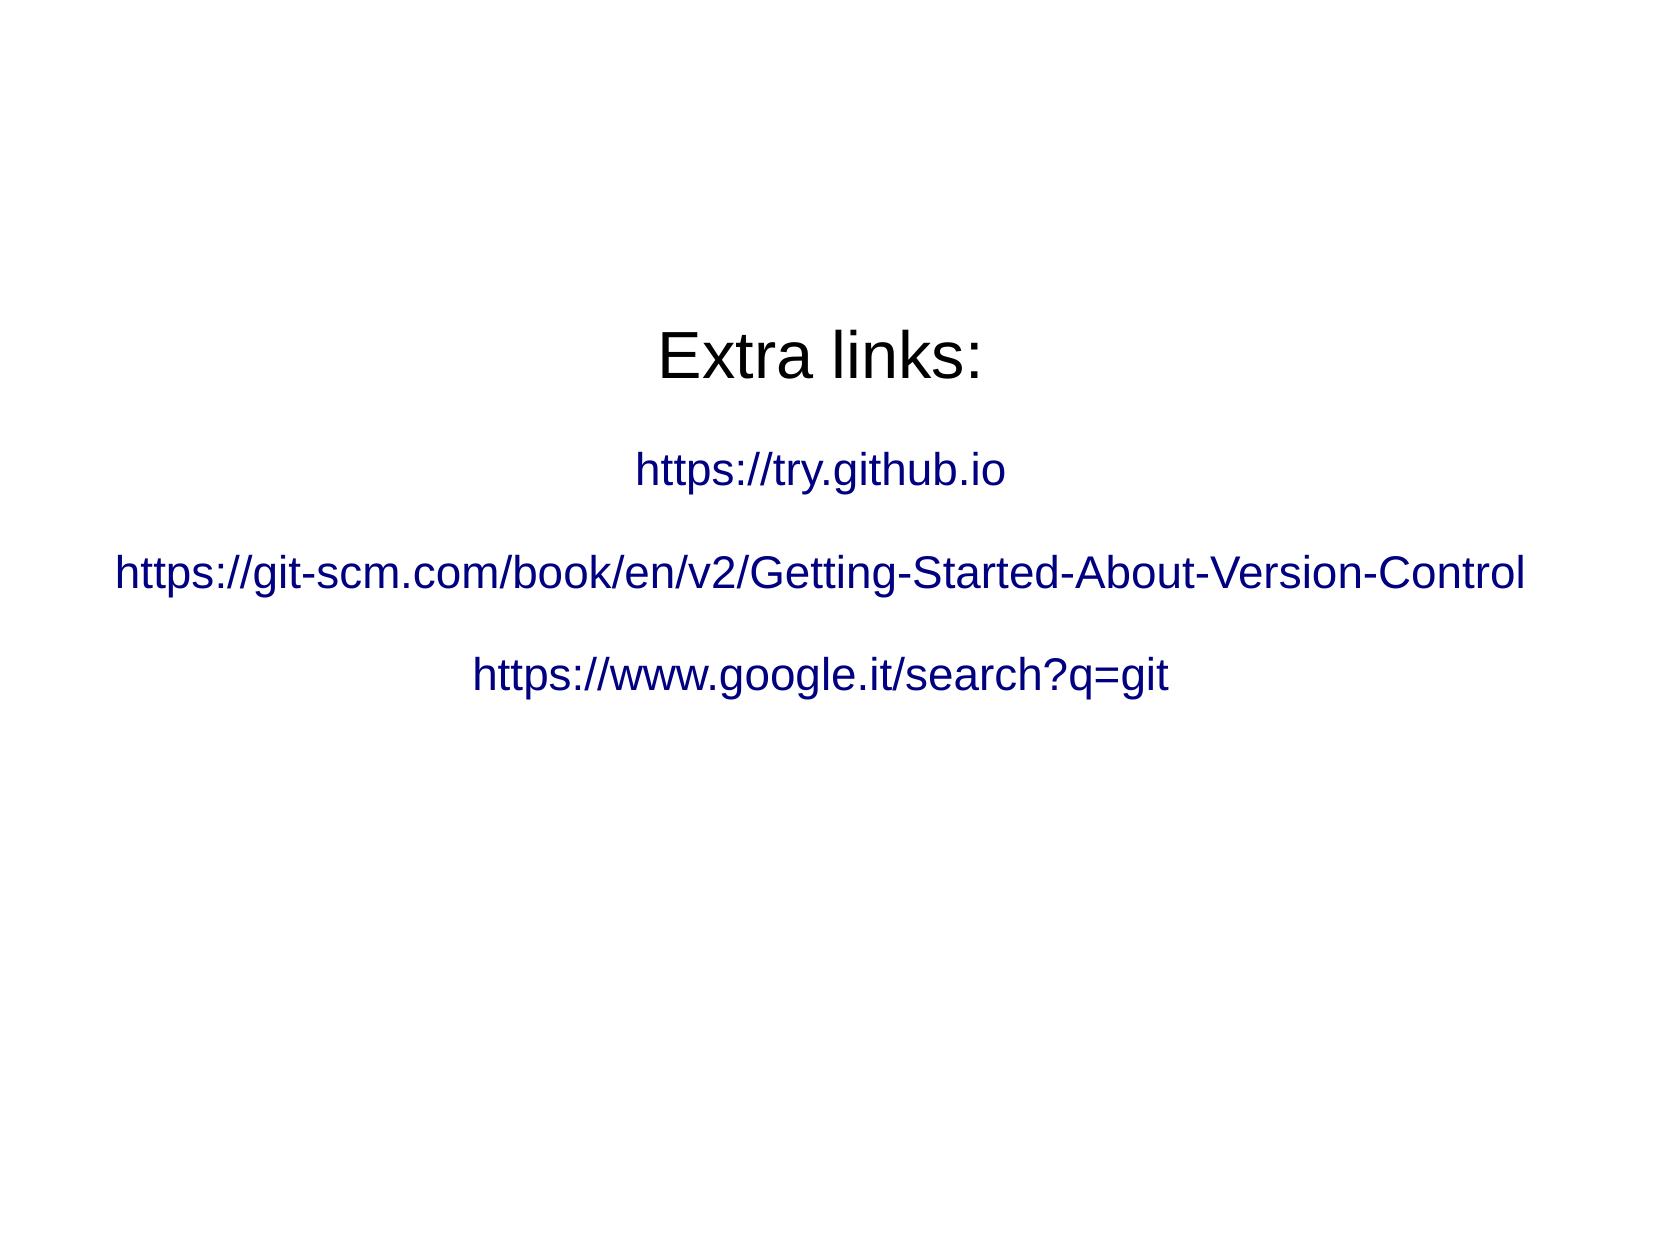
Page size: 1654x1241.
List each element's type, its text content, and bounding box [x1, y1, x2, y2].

subtitle Extra links: https://try.github.io https://git-scm.com/book/en/v2/Getting-Started-About-Version-Control https://www.google.it/search?q=git [76, 206, 1565, 1167]
